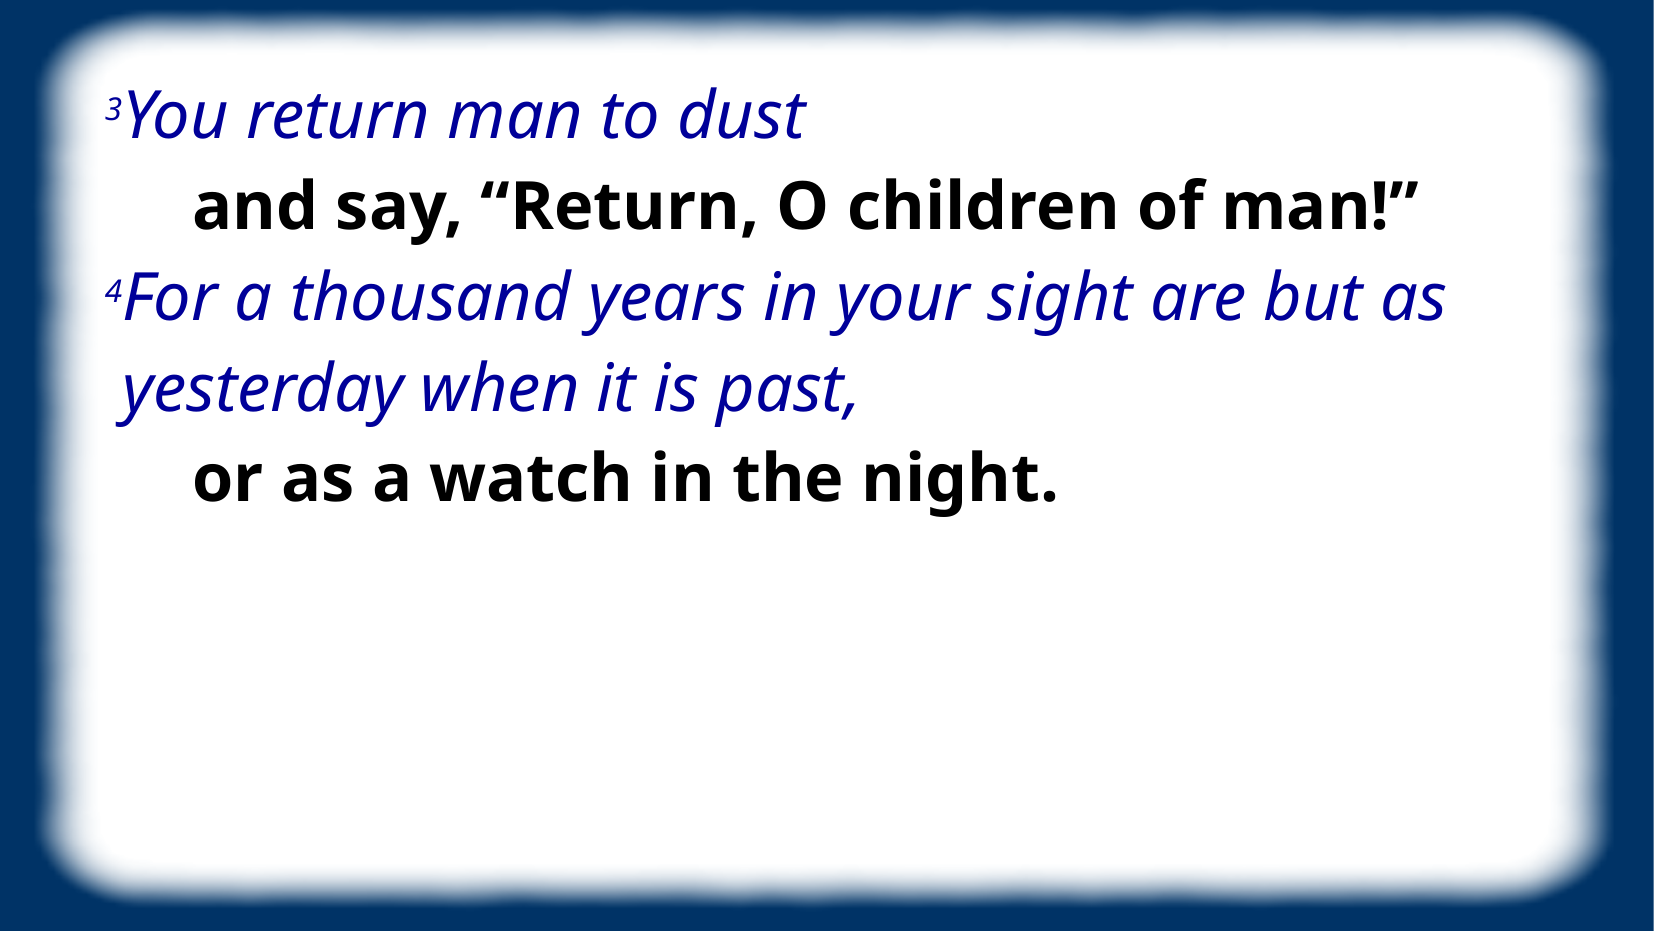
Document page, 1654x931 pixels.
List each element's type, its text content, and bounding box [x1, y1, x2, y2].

picture [0, 0, 1654, 931]
text_box 3You return man to dust and say, “Return, O children of man!” 4For a thousand years in your sight are but as yesterday when it is past, or as a watch in the night. [90, 60, 1561, 519]
